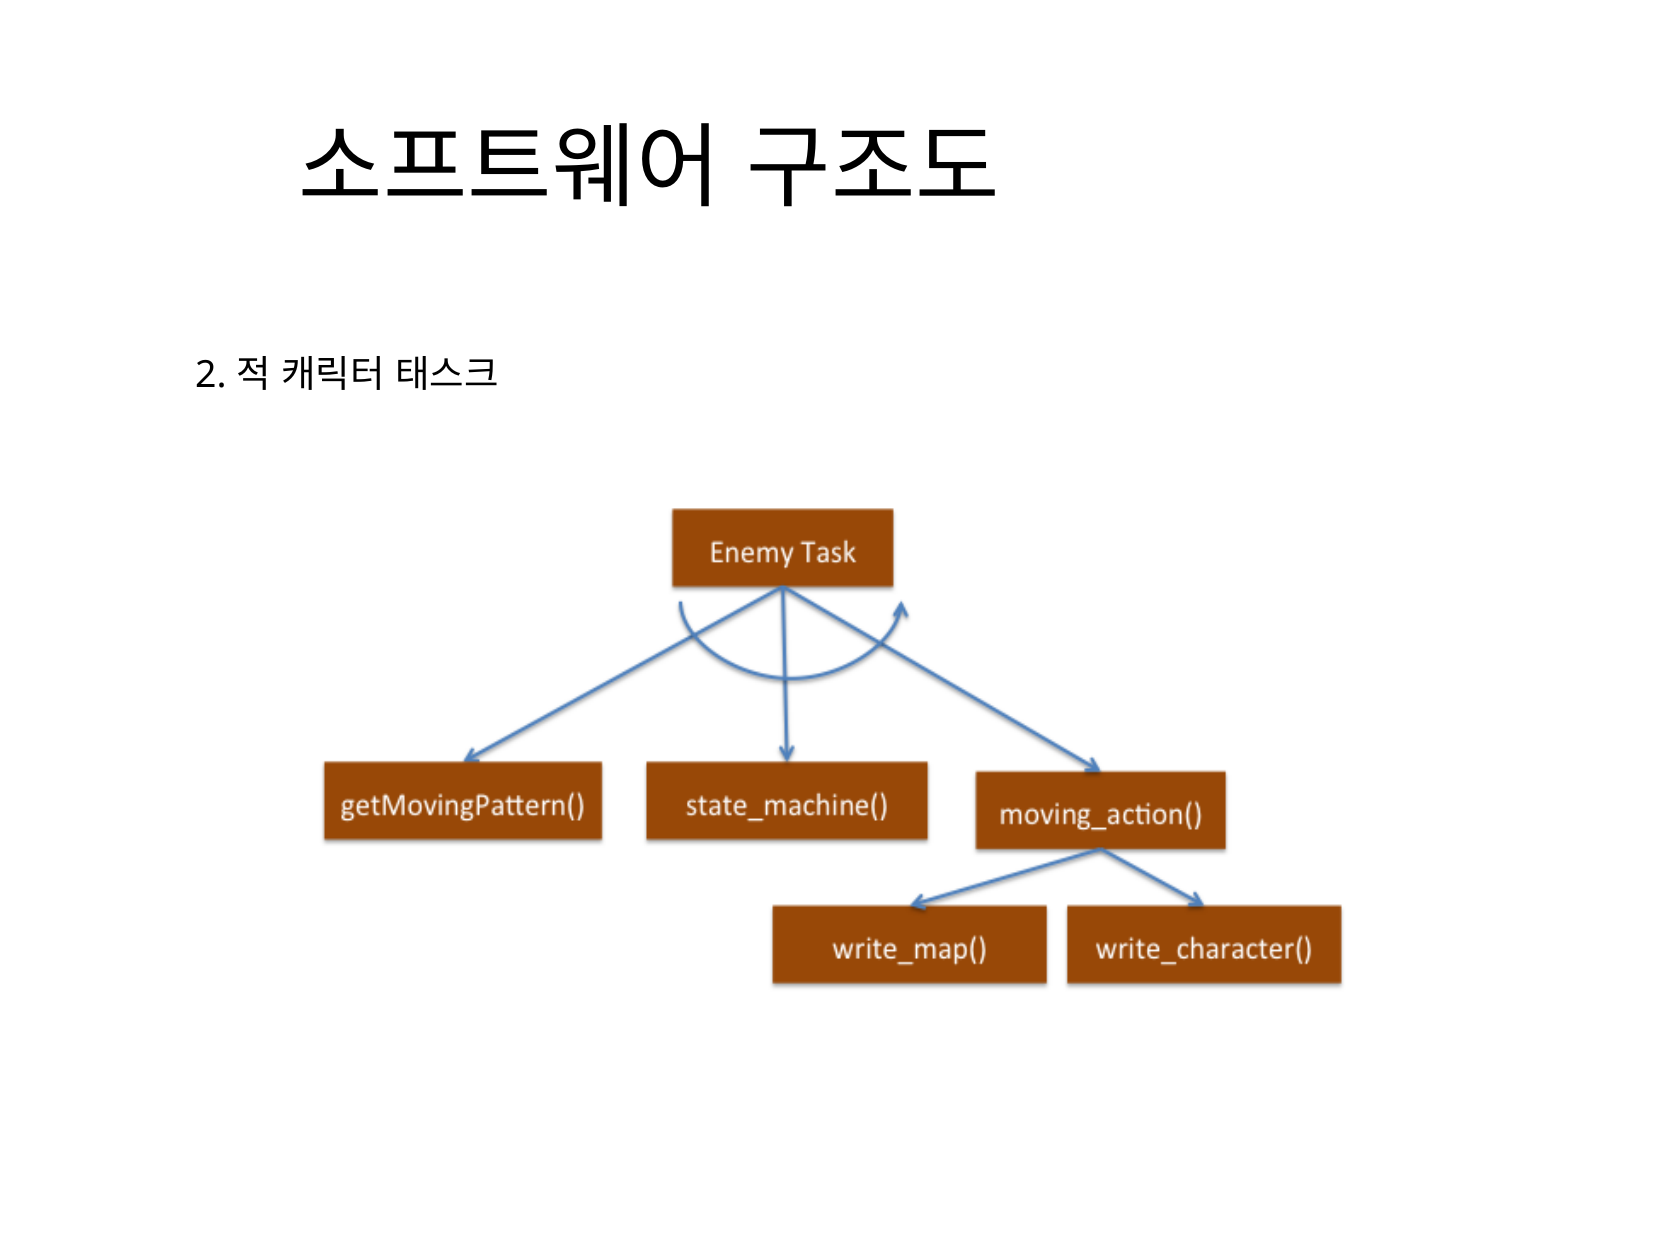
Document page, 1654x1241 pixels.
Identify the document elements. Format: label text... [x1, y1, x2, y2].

title 소프트웨어 구조도 [70, 106, 1229, 213]
picture [318, 507, 1347, 993]
list 2. 적 캐릭터 태스크 [82, 343, 1538, 1063]
